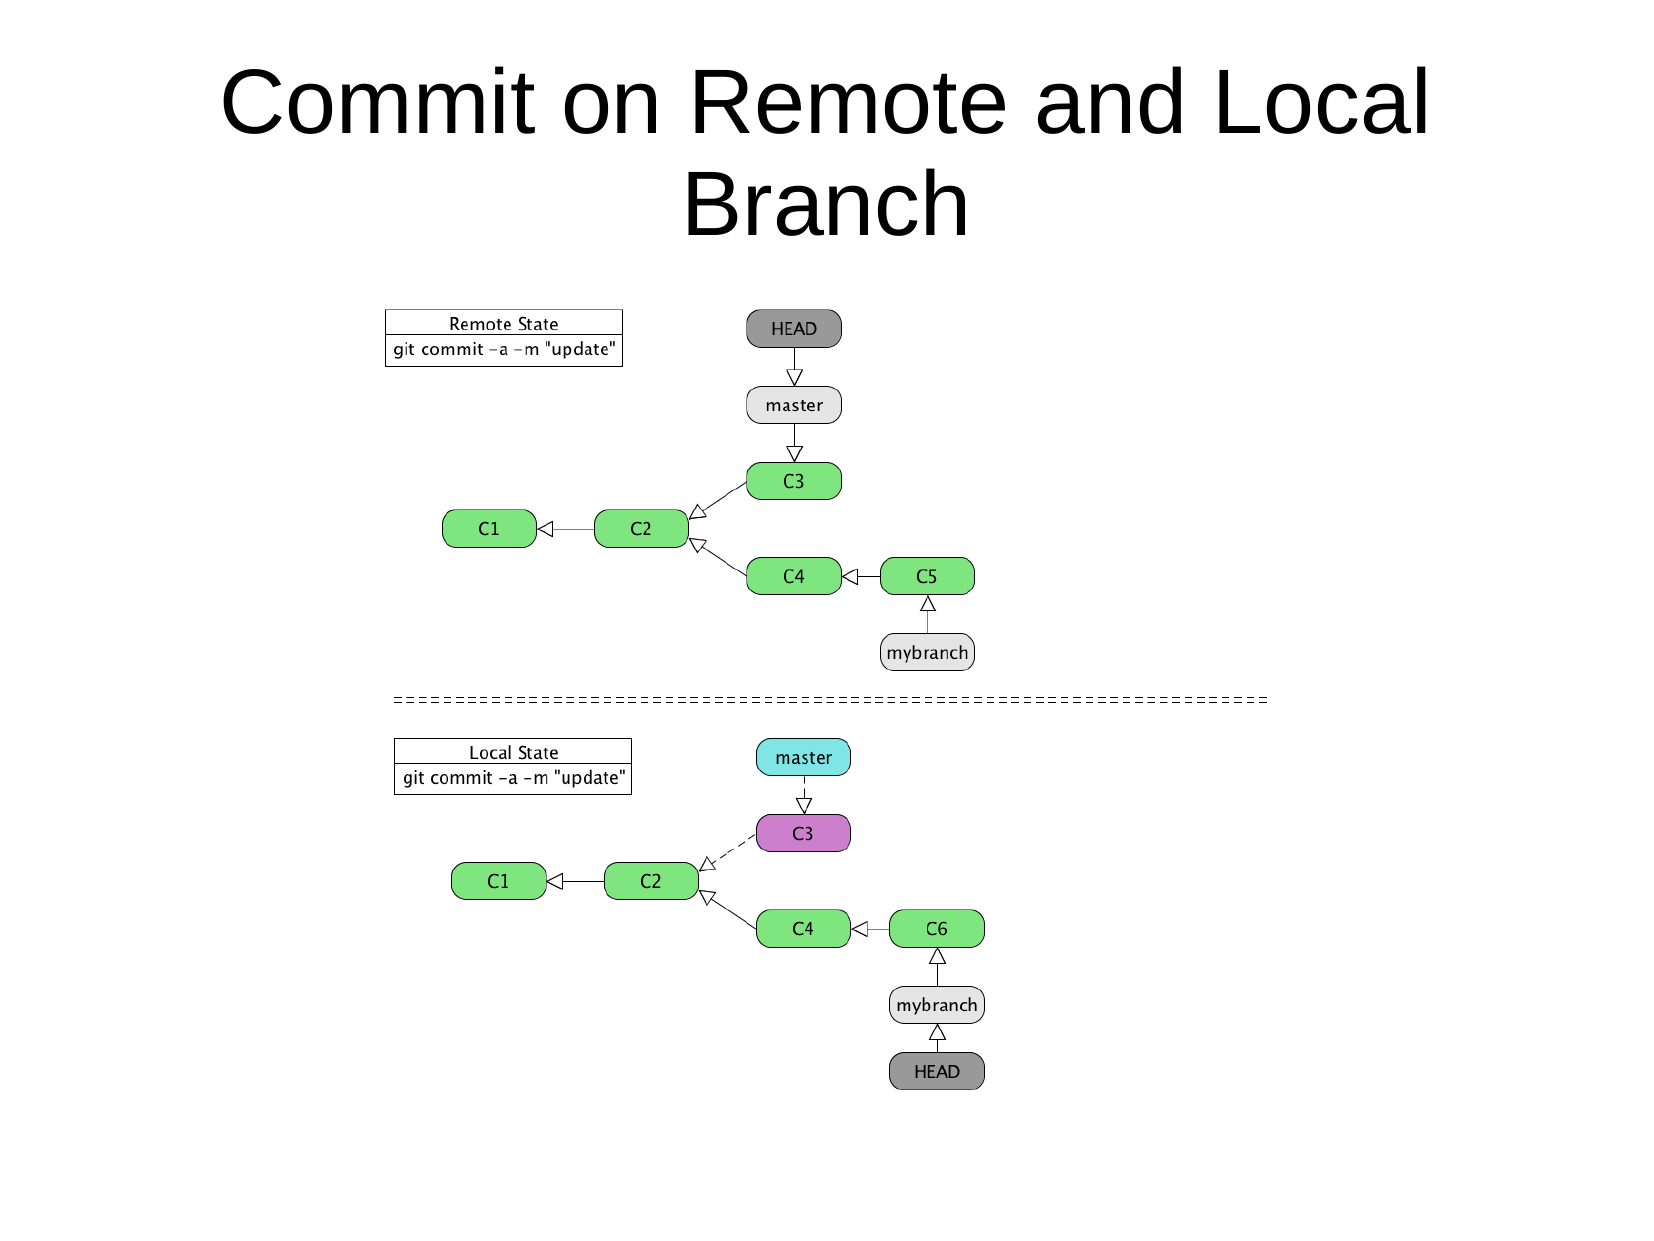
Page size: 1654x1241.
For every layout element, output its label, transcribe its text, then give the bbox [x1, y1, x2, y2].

title Commit on Remote and Local Branch [82, 49, 1571, 257]
picture [346, 290, 1308, 1109]
